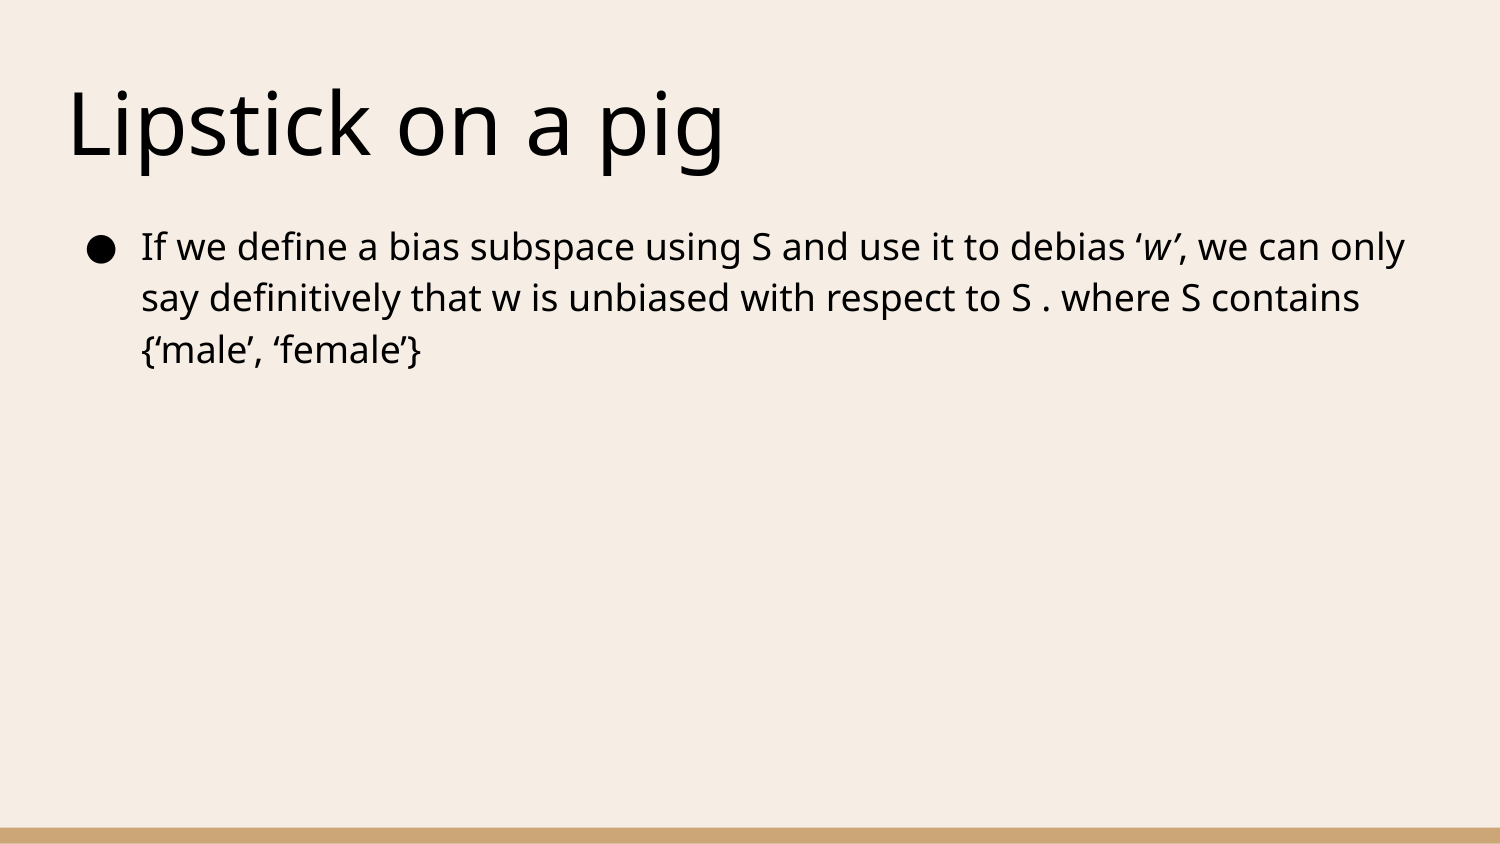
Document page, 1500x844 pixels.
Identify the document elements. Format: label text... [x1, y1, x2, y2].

list If we define a bias subspace using S and use it to debias ‘w’, we can only say definitively that w is unbiased with respect to S . where S contains {‘male’, ‘female’} [51, 200, 1449, 752]
title Lipstick on a pig [51, 51, 1449, 189]
